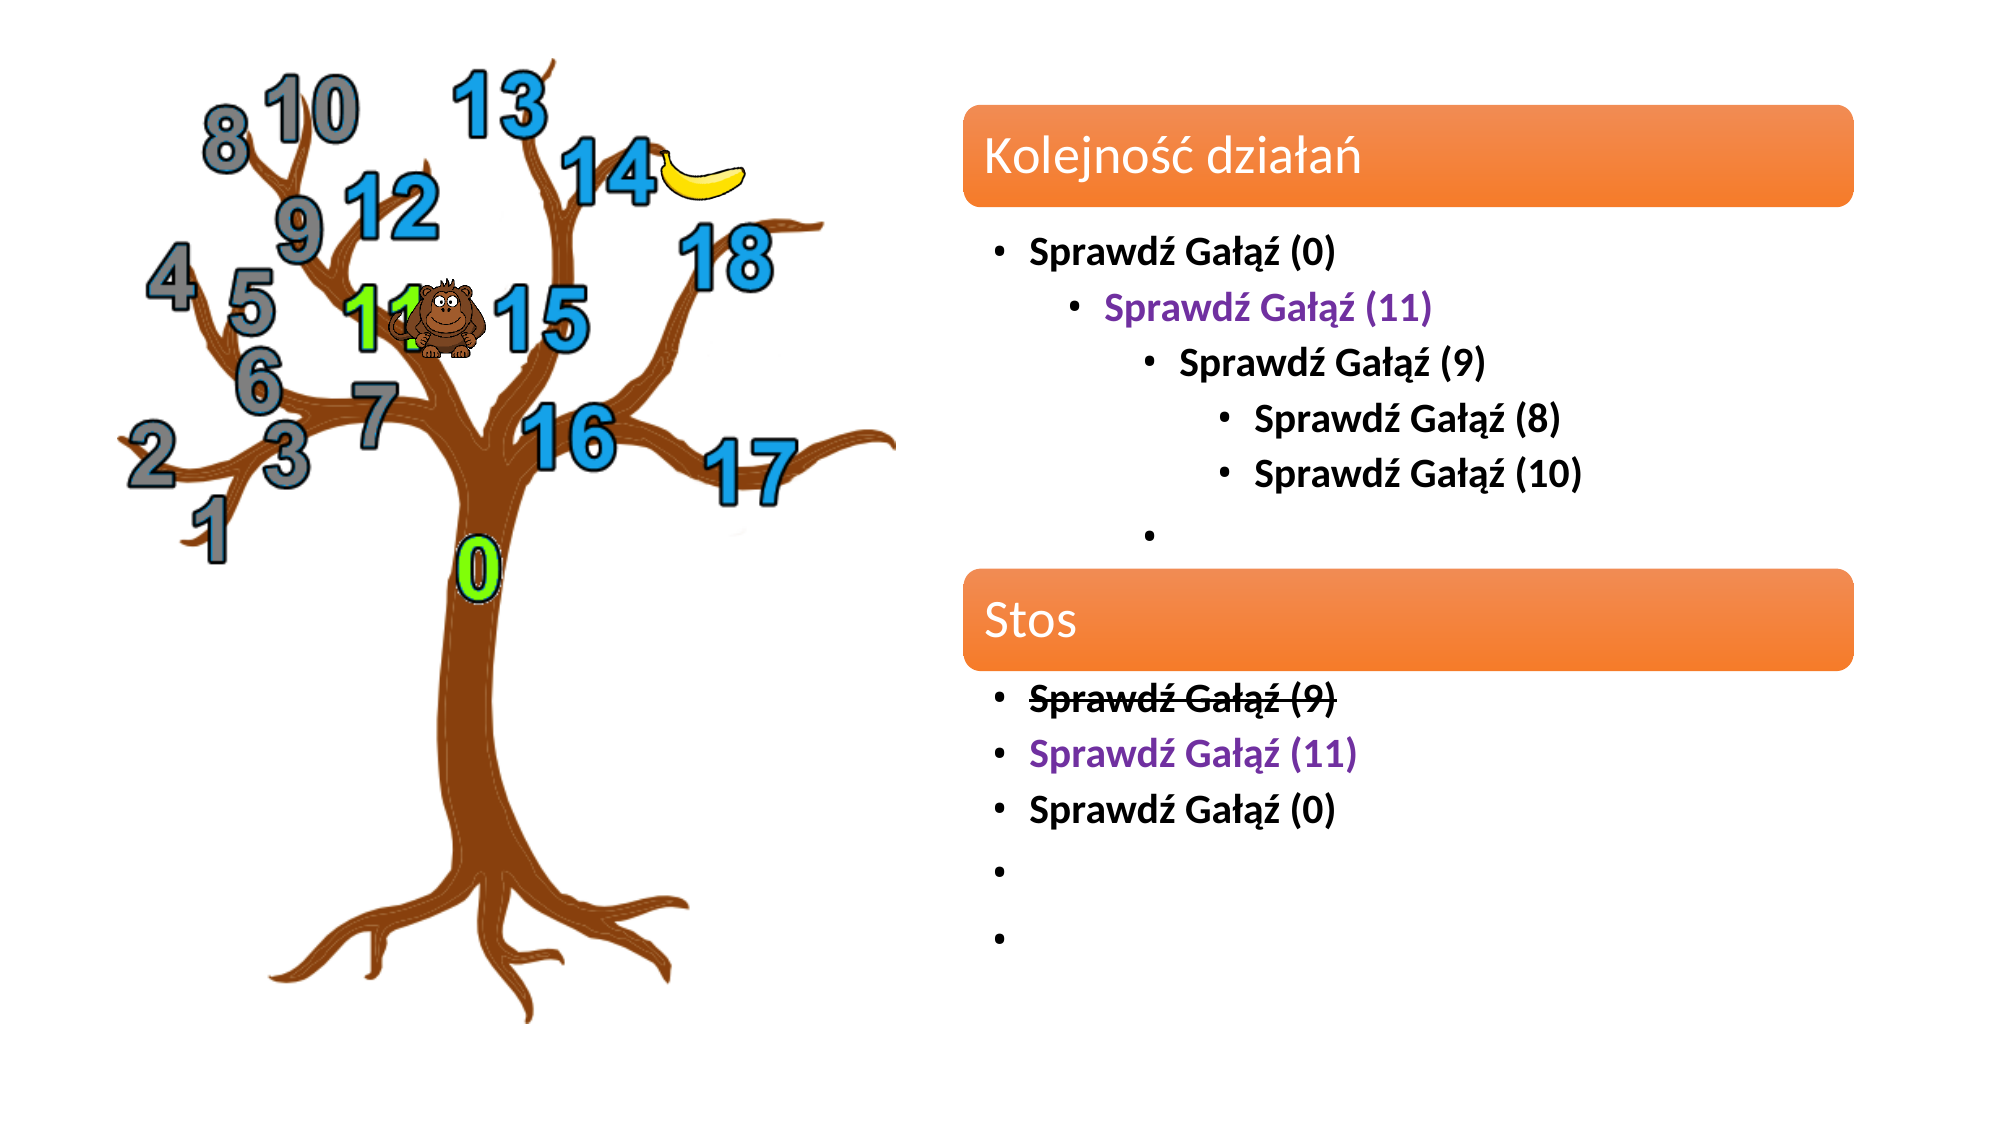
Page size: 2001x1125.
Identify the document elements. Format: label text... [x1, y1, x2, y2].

text_box Sprawdź Gałąź (9) Sprawdź Gałąź (11) Sprawdź Gałąź (0) [963, 671, 1854, 954]
text_box Kolejność działań [963, 104, 1854, 208]
picture [117, 58, 896, 1024]
text_box Sprawdź Gałąź (0) Sprawdź Gałąź (11) Sprawdź Gałąź (9) Sprawdź Gałąź (8) Sprawdź Gałąź (10) [963, 224, 1854, 569]
text_box Stos [963, 568, 1854, 671]
